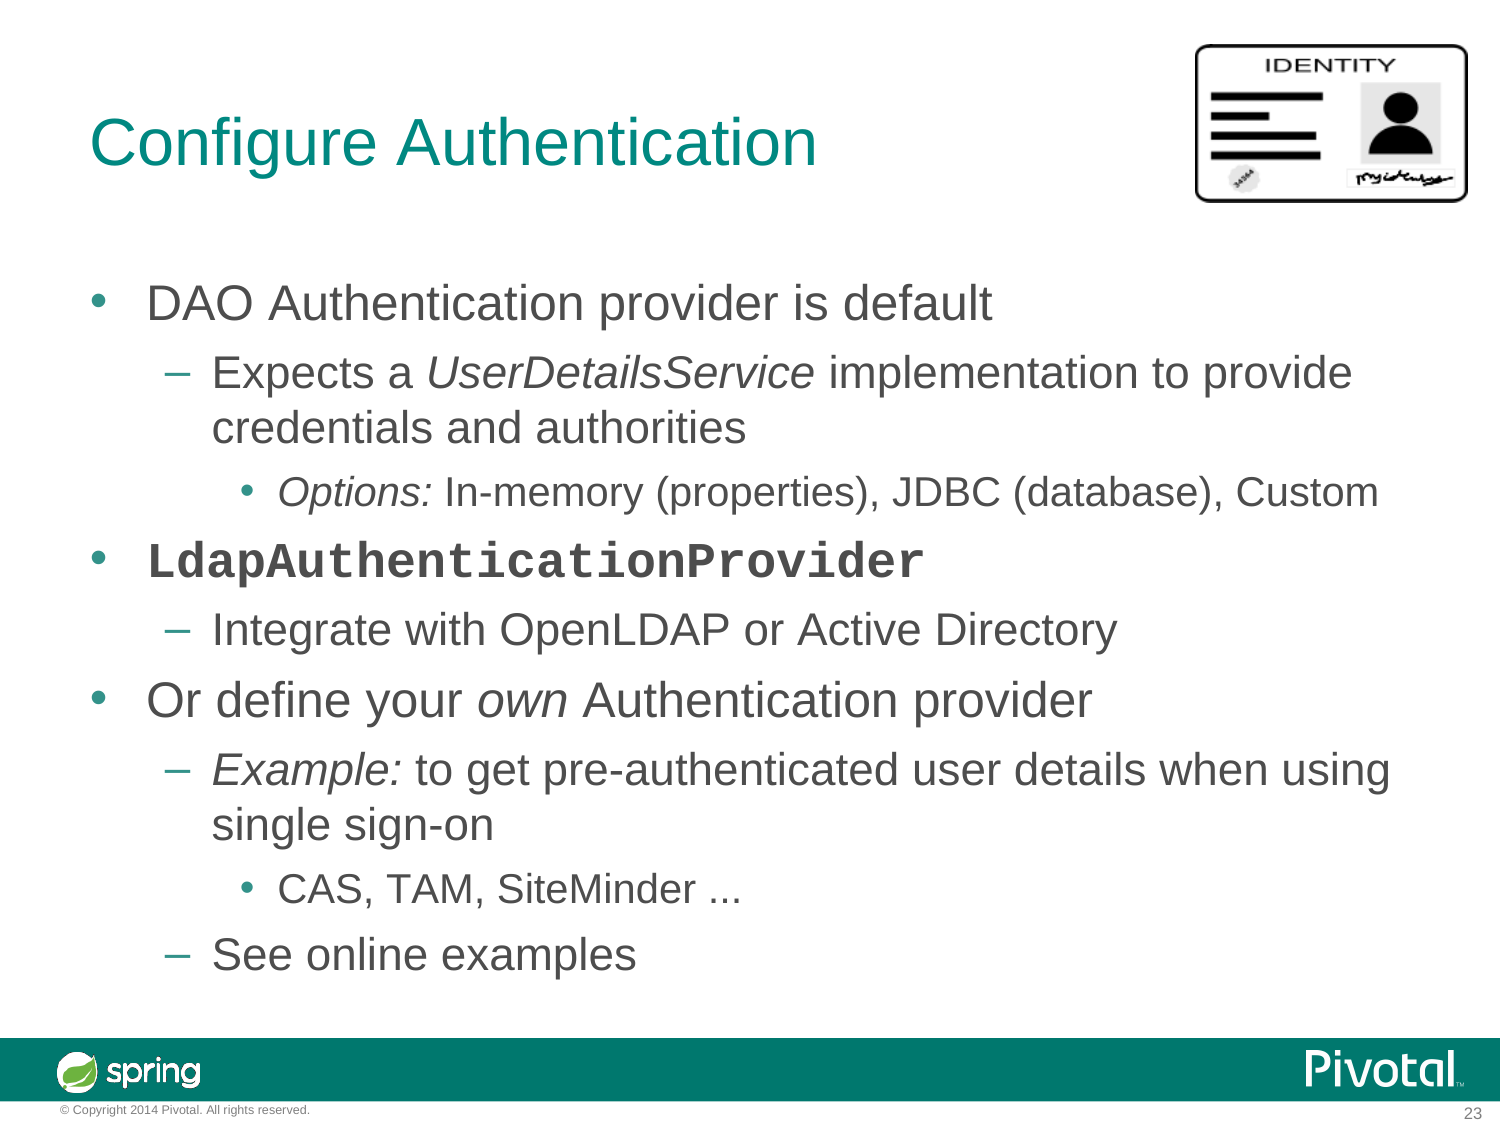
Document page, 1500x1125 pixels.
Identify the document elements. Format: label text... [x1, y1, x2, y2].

title Configure Authentication [75, 45, 1426, 233]
picture [32, 1041, 210, 1103]
picture [1306, 1050, 1464, 1087]
picture [1195, 44, 1468, 203]
list DAO Authentication provider is default Expects a UserDetailsService implementation to provide credentials and authorities Options: In-memory (properties), JDBC (database), Custom LdapAuthenticationProvider Integrate with OpenLDAP or Active Directory Or define your own Authentication provider Example: to get pre-authenticated user details when using single sign-on CAS, TAM, SiteMinder ... See online examples [75, 262, 1426, 1005]
